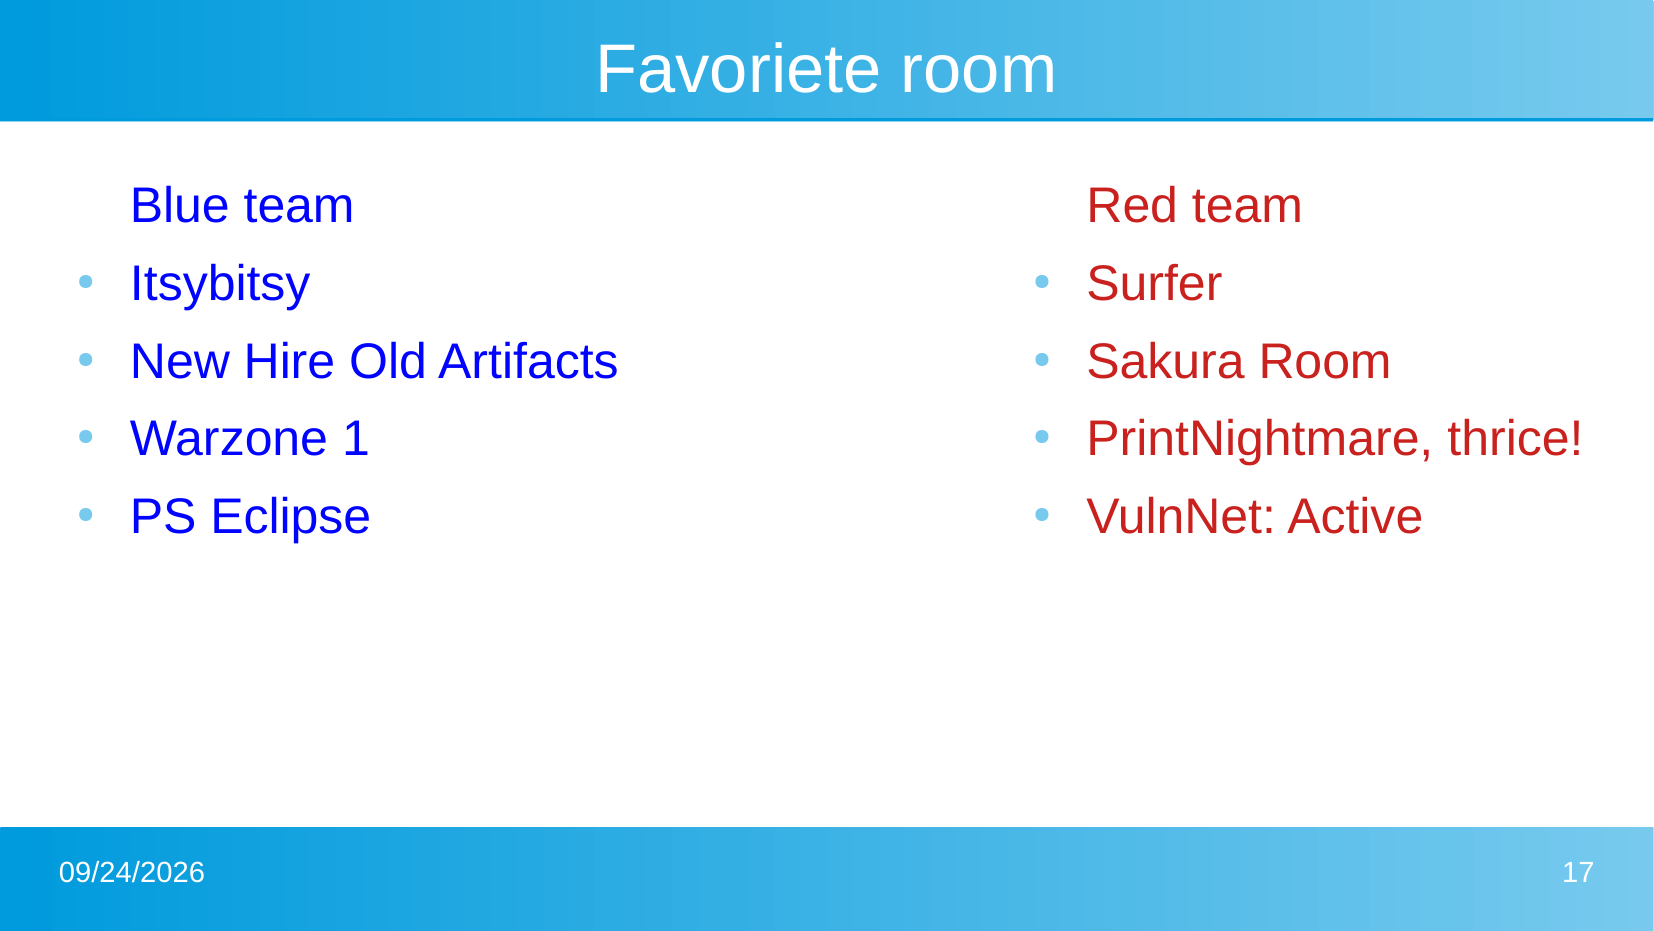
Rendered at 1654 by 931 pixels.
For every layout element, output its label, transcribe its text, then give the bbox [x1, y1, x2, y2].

title Favoriete room [59, 29, 1595, 108]
list Red team Surfer Sakura Room PrintNightmare, thrice! VulnNet: Active [1015, 177, 1594, 768]
list Blue team Itsybitsy New Hire Old Artifacts Warzone 1 PS Eclipse [59, 177, 638, 768]
